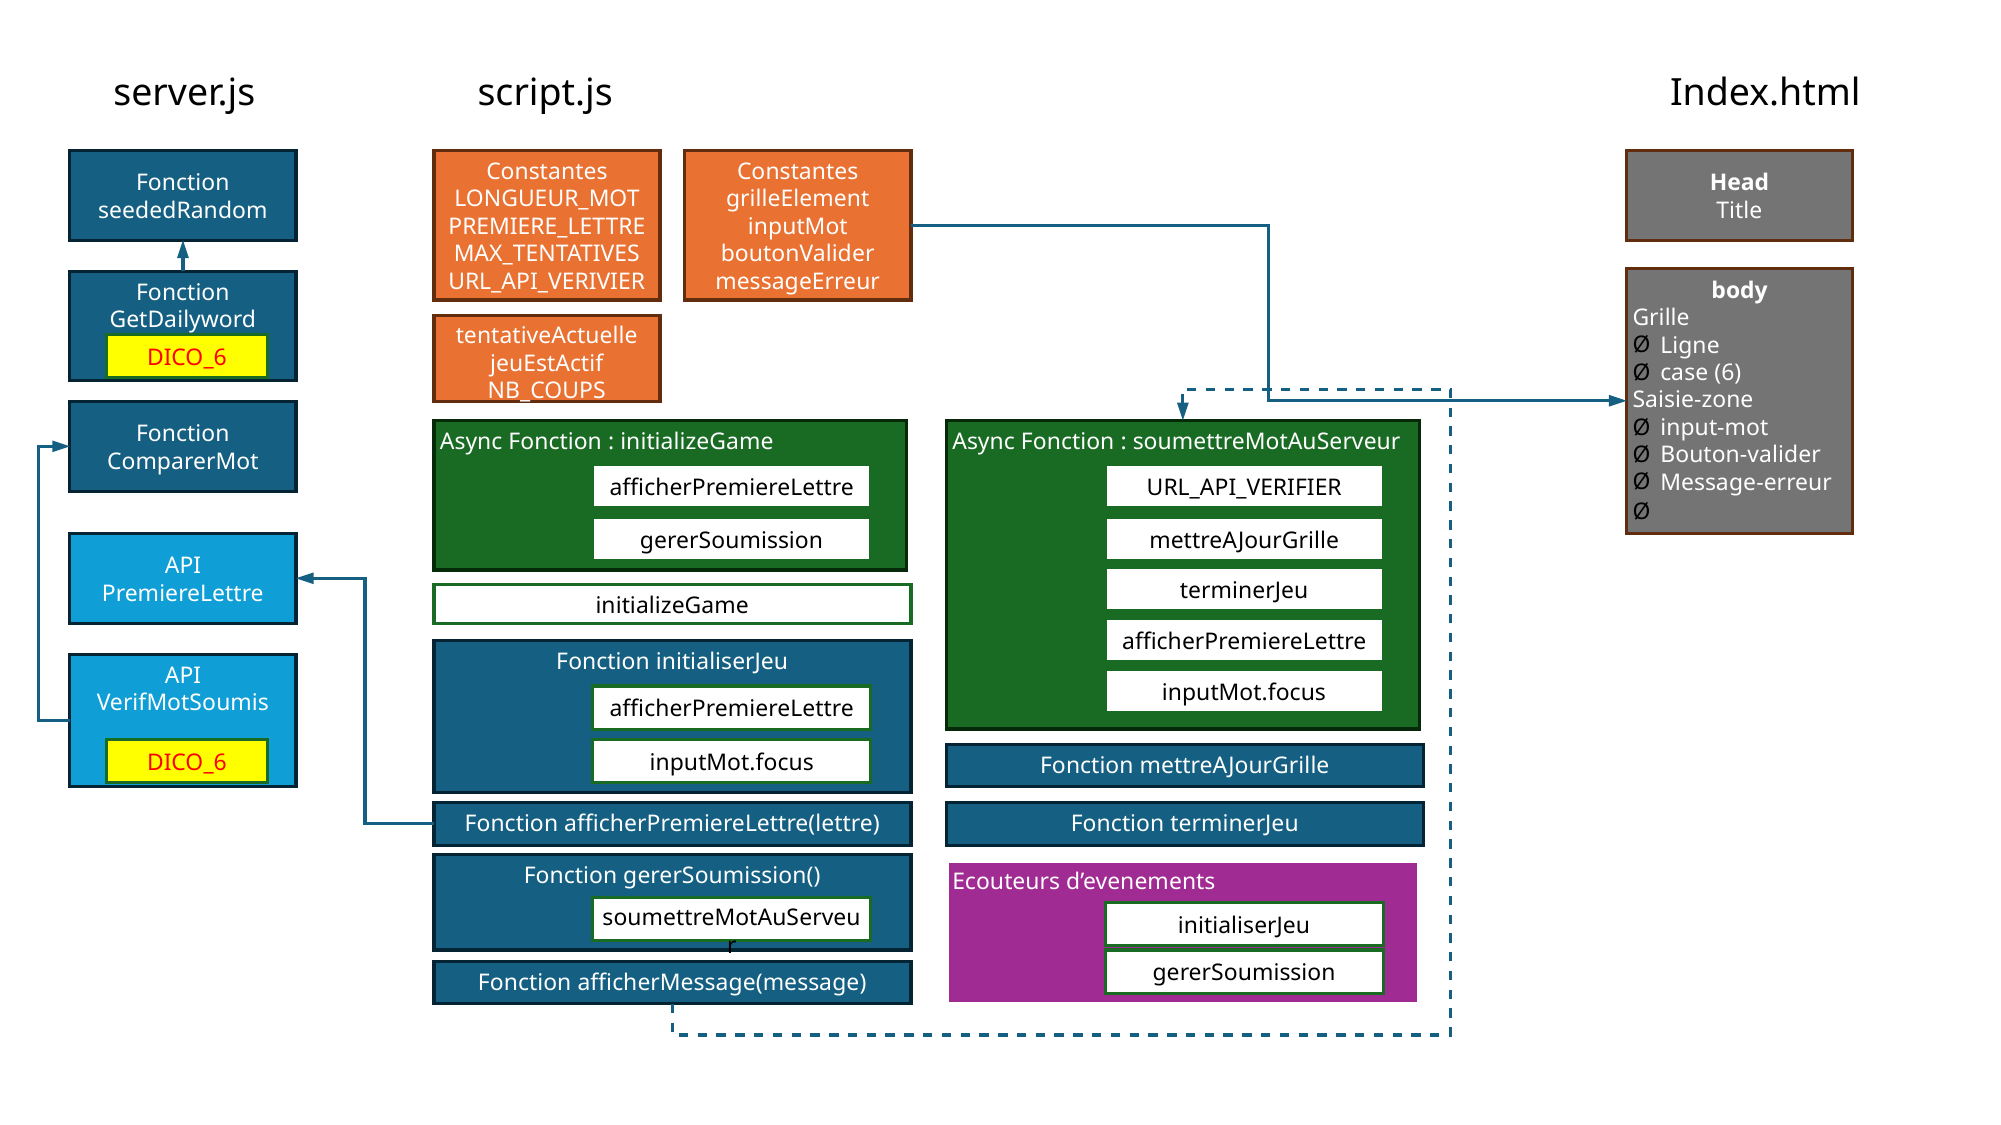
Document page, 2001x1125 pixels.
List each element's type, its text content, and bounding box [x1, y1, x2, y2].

text_box Fonction afficherMessage(message) [434, 961, 911, 1004]
text_box DICO_6 [107, 739, 268, 782]
text_box Fonction GetDailyword [70, 271, 296, 380]
text_box gererSoumission [1105, 950, 1383, 993]
text_box terminerJeu [1105, 568, 1383, 611]
text_box gererSoumission [593, 517, 871, 561]
text_box Fonction initialiserJeu [434, 641, 911, 792]
text_box Fonction afficherPremiereLettre(lettre) [434, 803, 911, 845]
text_box soumettreMotAuServeur [593, 897, 871, 940]
text_box DICO_6 [107, 335, 268, 378]
text_box afficherPremiereLettre [593, 686, 871, 729]
text_box Fonction gererSoumission() [434, 855, 911, 950]
text_box Fonction terminerJeu [946, 803, 1423, 845]
text_box Async Fonction : soumettreMotAuServeur [946, 420, 1419, 729]
text_box Constantes LONGUEUR_MOT PREMIERE_LETTRE MAX_TENTATIVES URL_API_VERIVIER [434, 150, 660, 300]
text_box API PremiereLettre [70, 533, 296, 623]
text_box Fonction ComparerMot [70, 401, 296, 491]
text_box inputMot.focus [593, 739, 871, 782]
text_box afficherPremiereLettre [1105, 619, 1383, 662]
text_box Head Title [1626, 150, 1853, 240]
text_box Index.html [1654, 60, 1860, 121]
text_box mettreAJourGrille [1105, 517, 1383, 561]
text_box server.js [98, 60, 268, 121]
text_box Fonction mettreAJourGrille [946, 744, 1423, 787]
text_box afficherPremiereLettre [593, 465, 871, 508]
text_box initialiserJeu [1105, 902, 1383, 945]
text_box Constantes grilleElement inputMot boutonValider messageErreur [685, 150, 911, 300]
text_box URL_API_VERIFIER [1105, 465, 1383, 508]
text_box initializeGame [434, 585, 911, 623]
text_box tentativeActuelle jeuEstActif NB_COUPS [434, 315, 660, 401]
text_box Fonction seededRandom [70, 150, 296, 240]
text_box inputMot.focus [1105, 670, 1383, 713]
text_box API VerifMotSoumis [70, 654, 296, 787]
text_box Async Fonction : initializeGame [434, 420, 907, 570]
text_box body Grille Ligne case (6) Saisie-zone input-mot Bouton-valider Message-erreur [1626, 268, 1853, 533]
text_box script.js [462, 60, 625, 121]
text_box Ecouteurs d’evenements [946, 861, 1419, 1004]
